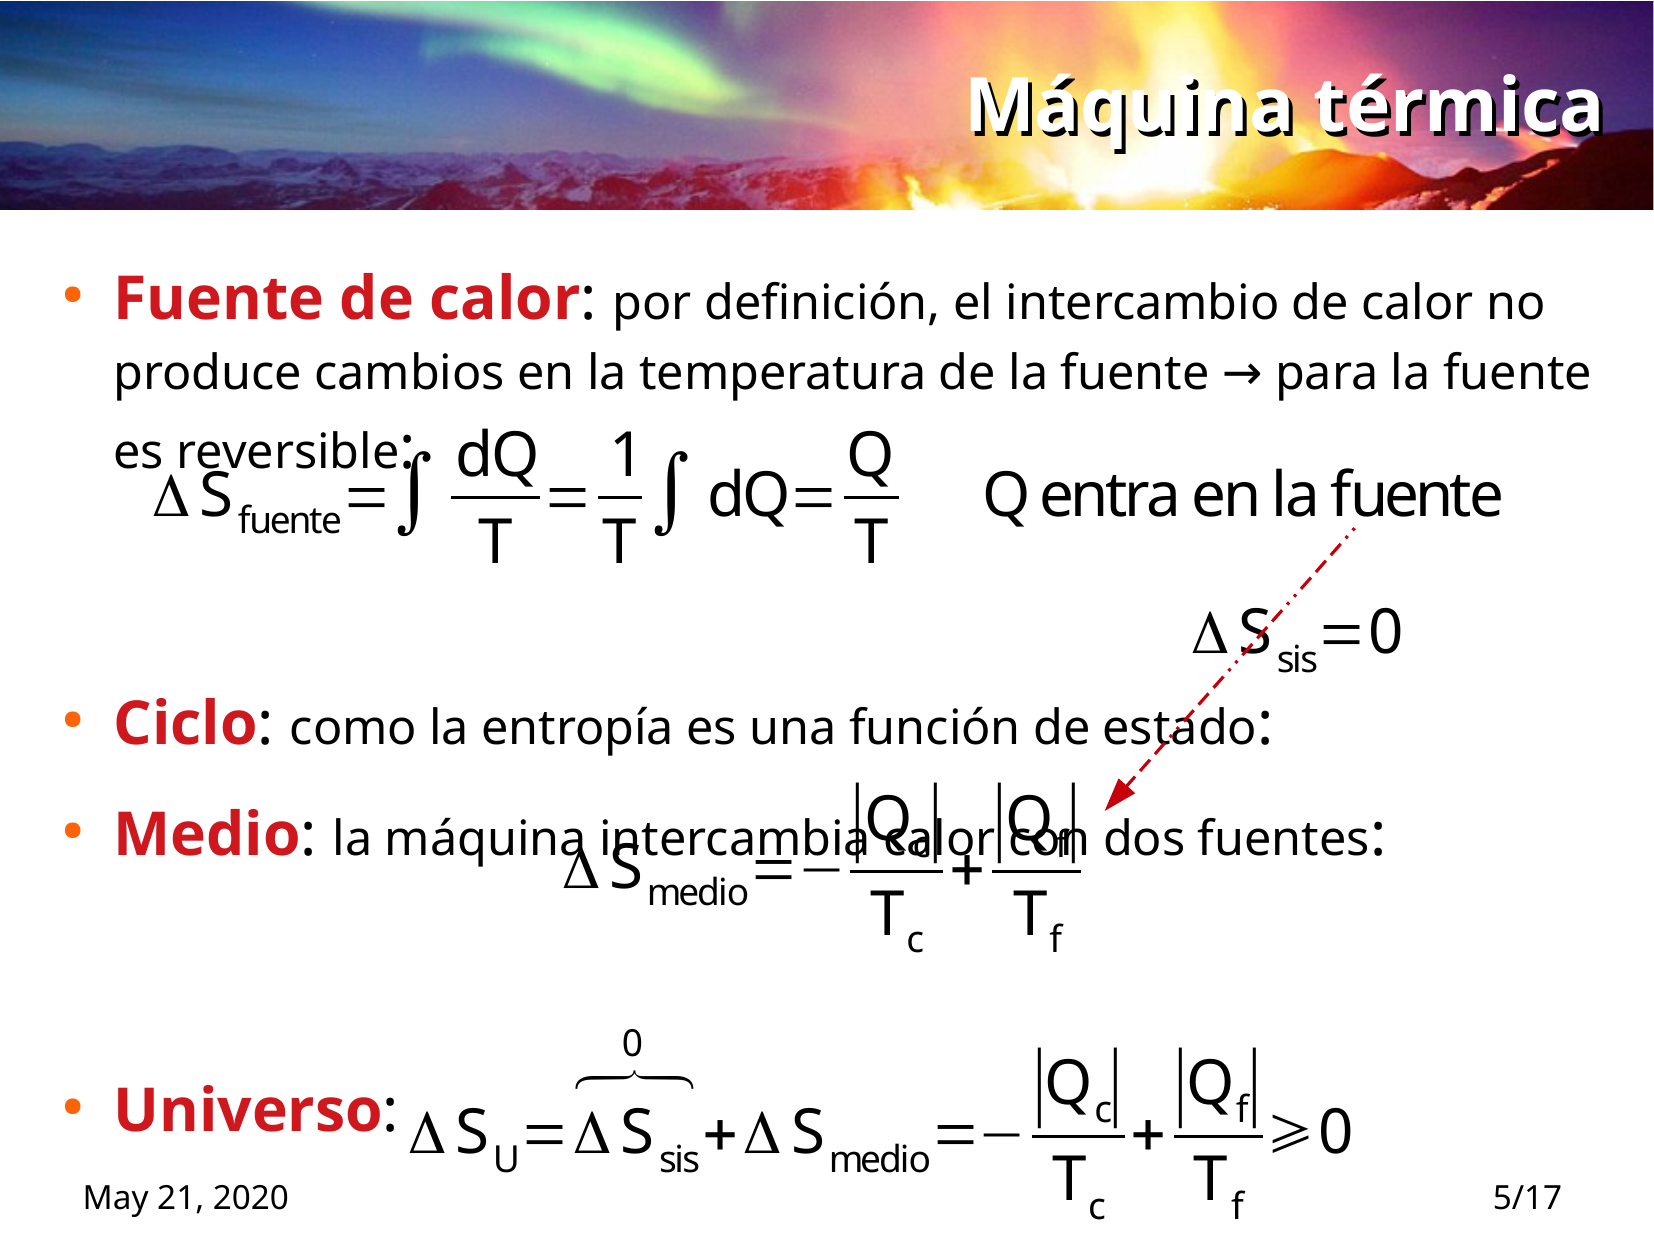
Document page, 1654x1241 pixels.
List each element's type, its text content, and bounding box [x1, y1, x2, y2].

chart [144, 417, 1509, 578]
title Máquina térmica [45, 15, 1606, 191]
chart [555, 778, 1093, 962]
list Fuente de calor: por definición, el intercambio de calor no produce cambios en la temperatura de la fuente → para la fuente es reversible: Ciclo: como la entropía es una función de estado: Medio: la máquina intercambia calor con dos fuentes: Universo: la entropía total no puede disminuir: [45, 255, 1606, 1156]
picture [0, 1, 1654, 210]
chart [401, 1020, 1369, 1228]
chart [1183, 593, 1419, 681]
